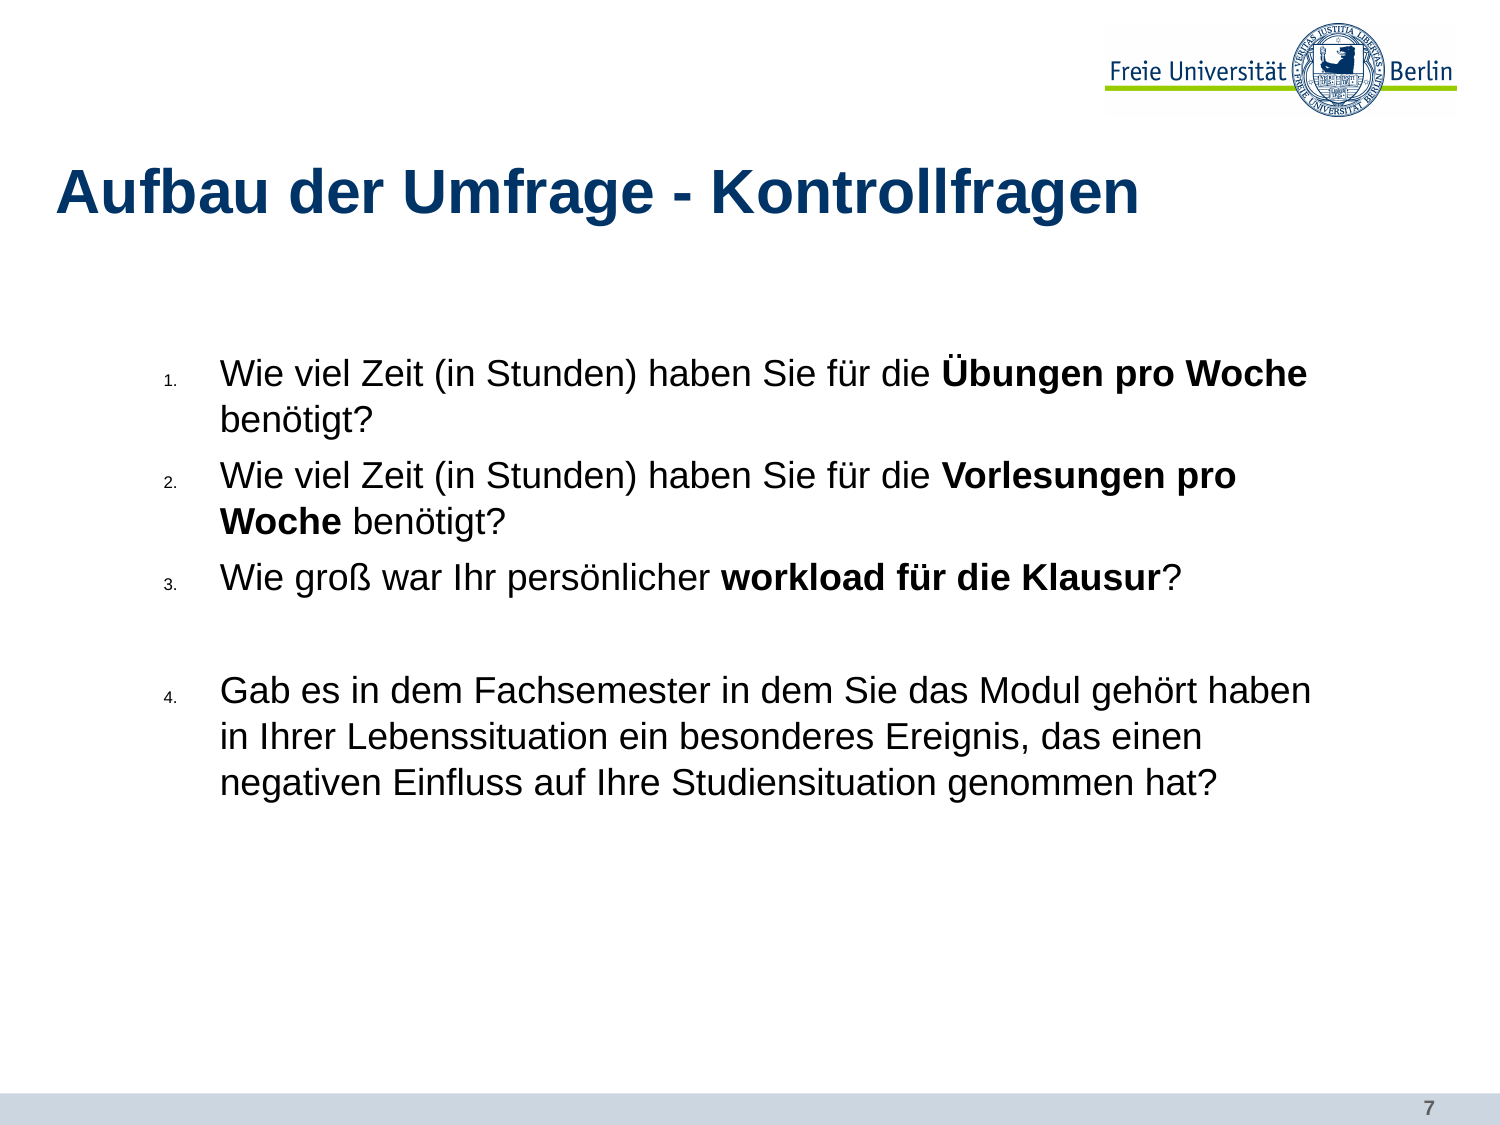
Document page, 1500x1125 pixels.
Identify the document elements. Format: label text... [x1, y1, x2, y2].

picture [1105, 23, 1457, 117]
title Aufbau der Umfrage - Kontrollfragen [41, 155, 1459, 226]
list Wie viel Zeit (in Stunden) haben Sie für die Übungen pro Woche benötigt? Wie viel Zeit (in Stunden) haben Sie für die Vorlesungen pro Woche benötigt? Wie groß war Ihr persönlicher workload für die Klausur? Gab es in dem Fachsemester in dem Sie das Modul gehört haben in Ihrer Lebenssituation ein besonderes Ereignis, das einen negativen Einfluss auf Ihre Studiensituation genommen hat? [148, 340, 1365, 992]
